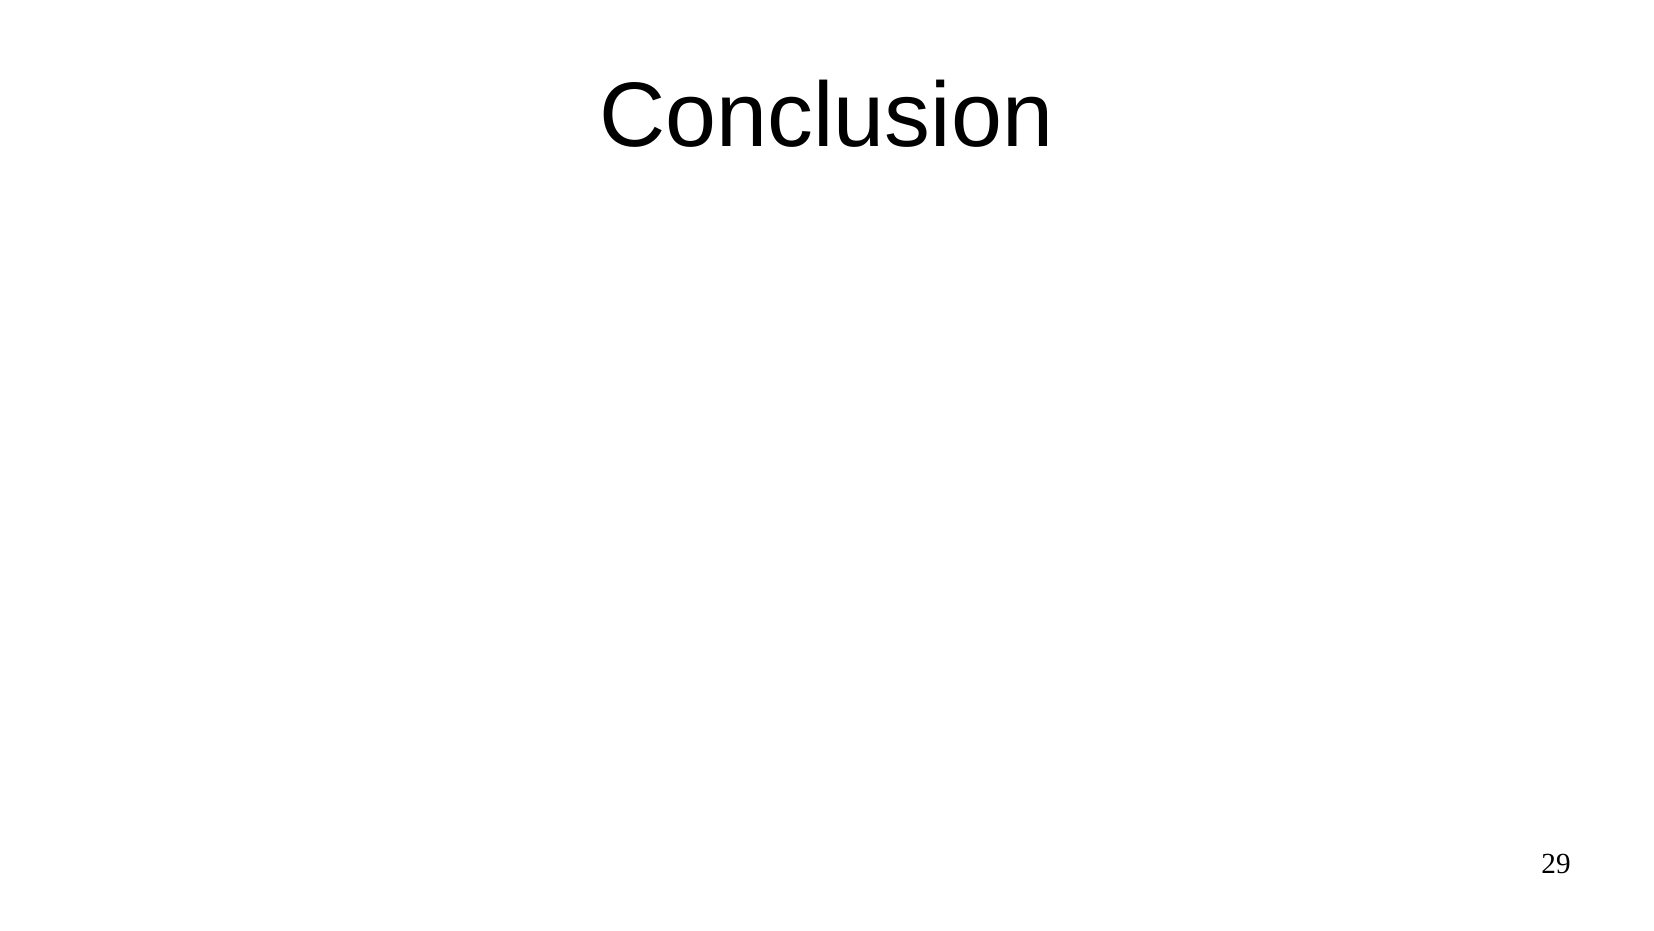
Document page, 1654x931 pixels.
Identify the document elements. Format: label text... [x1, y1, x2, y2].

title Conclusion [82, 37, 1571, 193]
